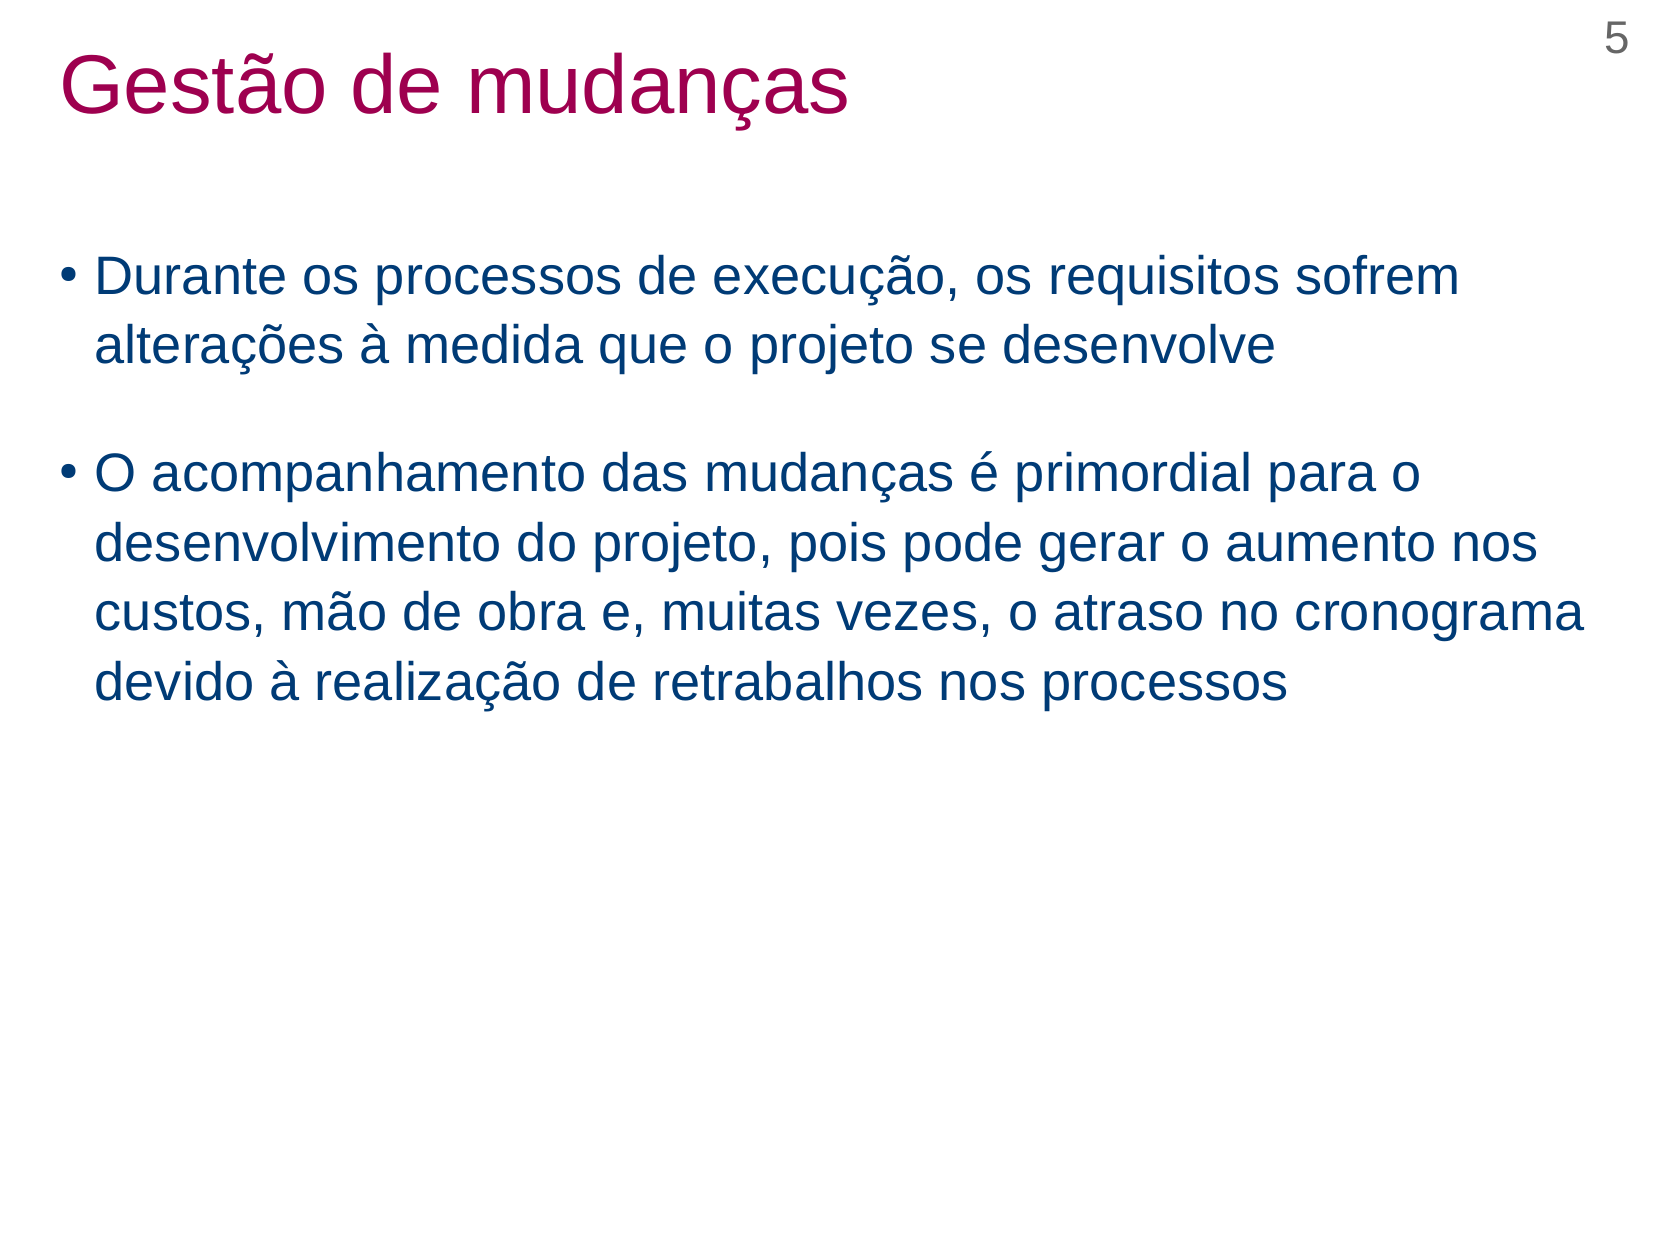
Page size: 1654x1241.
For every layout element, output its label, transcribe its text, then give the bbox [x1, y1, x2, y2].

title Gestão de mudanças [59, 29, 1595, 148]
list Durante os processos de execução, os requisitos sofrem alterações à medida que o projeto se desenvolve O acompanhamento das mudanças é primordial para o desenvolvimento do projeto, pois pode gerar o aumento nos custos, mão de obra e, muitas vezes, o atraso no cronograma devido à realização de retrabalhos nos processos [59, 236, 1595, 1211]
